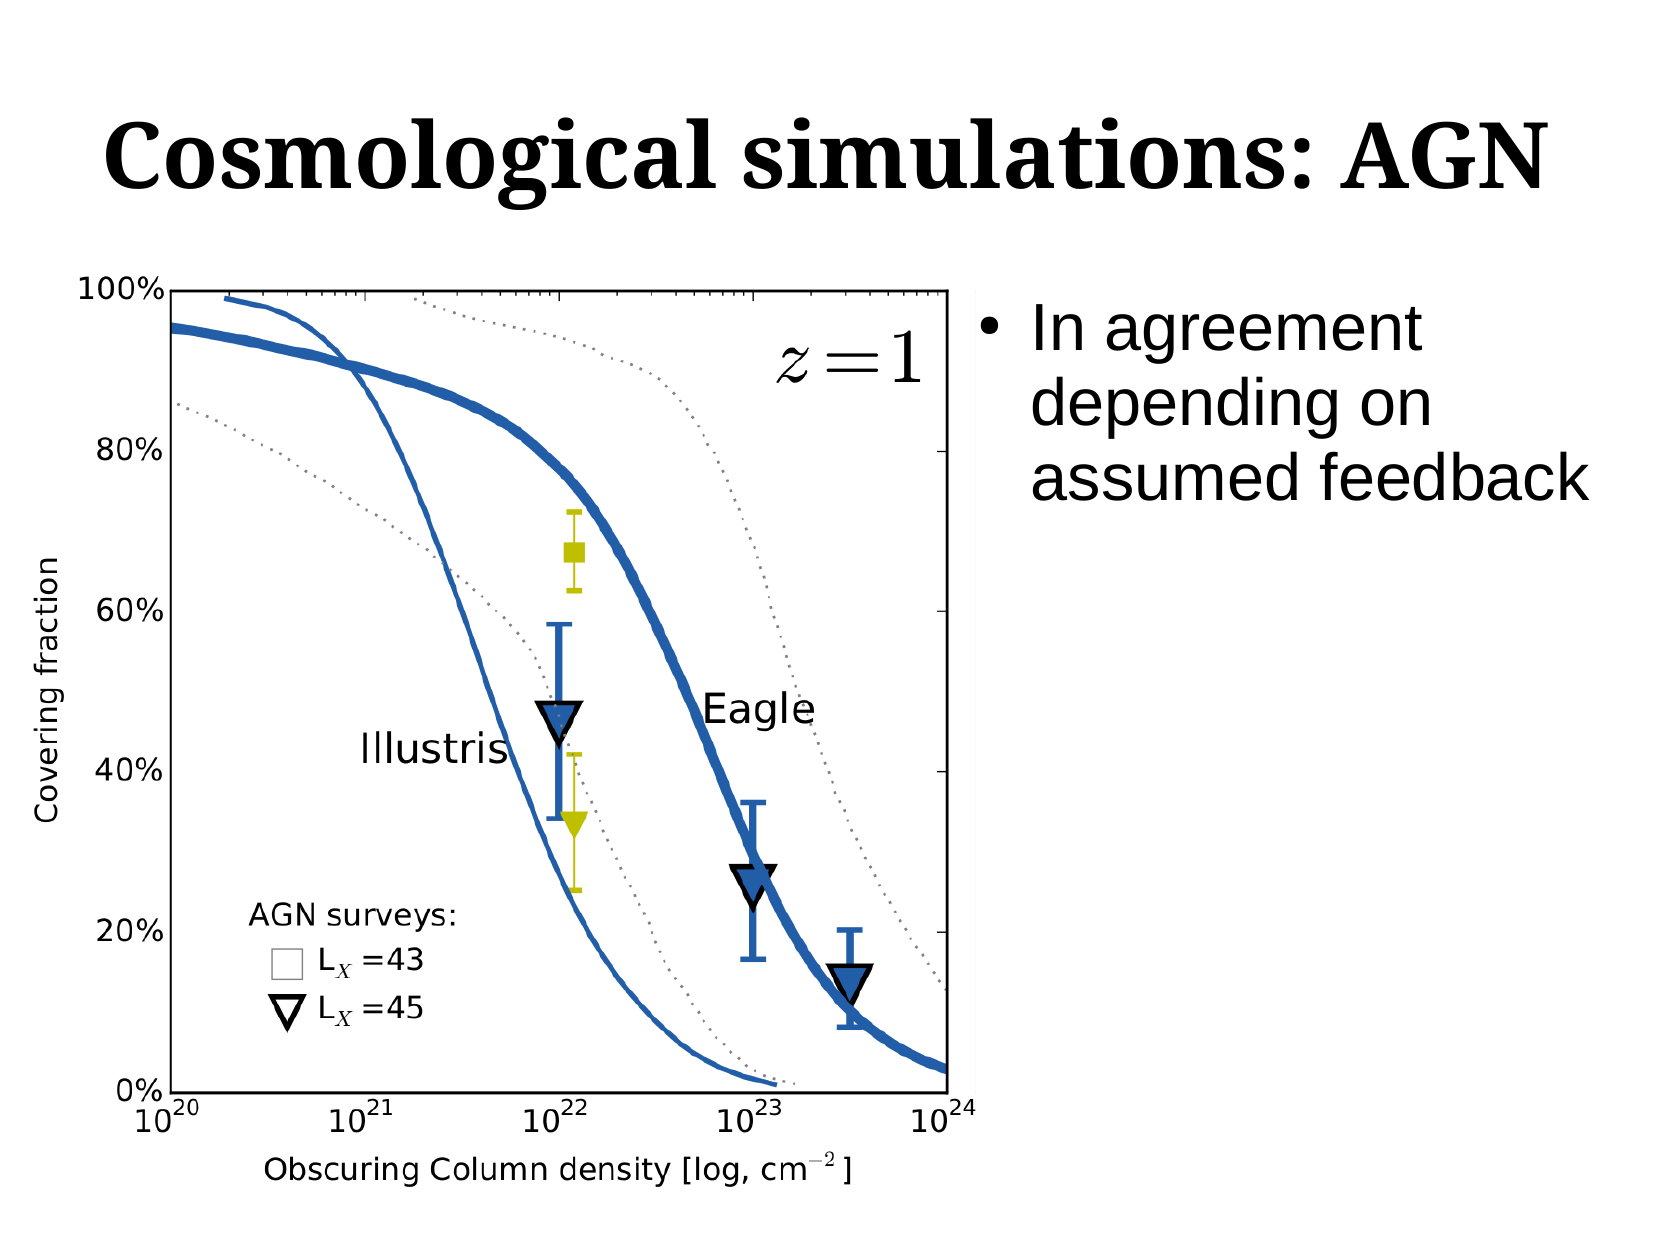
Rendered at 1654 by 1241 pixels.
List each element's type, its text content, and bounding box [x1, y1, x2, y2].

list In agreement depending on assumed feedback [976, 290, 1606, 1156]
picture [15, 269, 976, 1201]
title Cosmological simulations: AGN [82, 44, 1571, 262]
